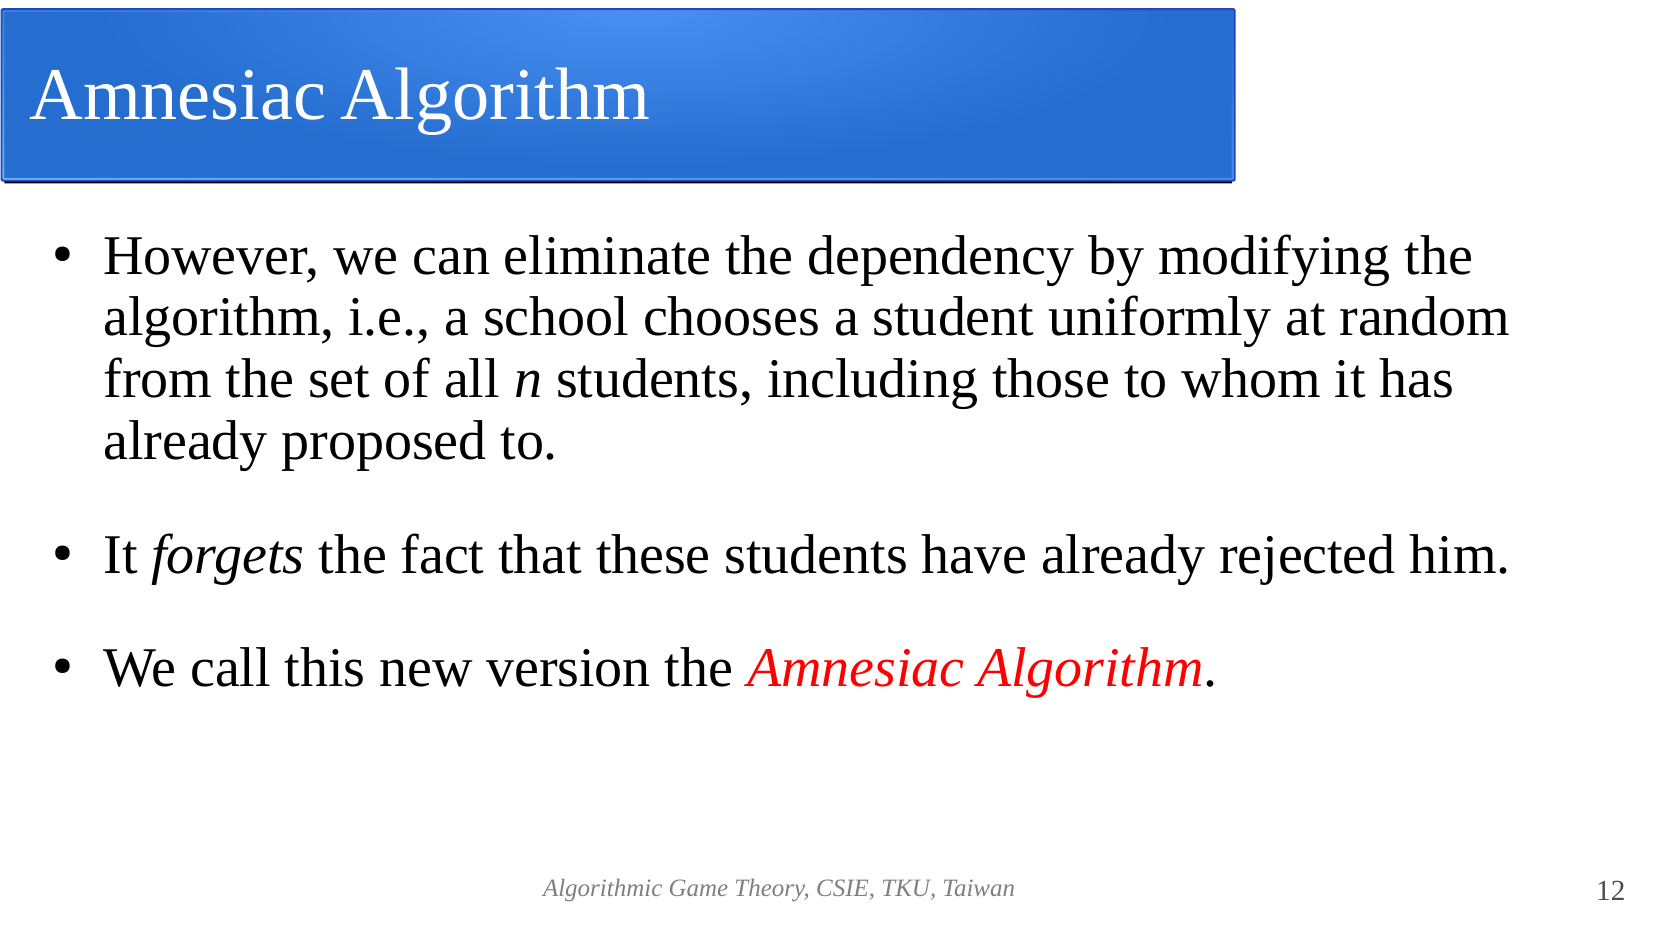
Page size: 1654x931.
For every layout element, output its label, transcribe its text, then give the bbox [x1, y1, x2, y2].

title Amnesiac Algorithm [29, 17, 1138, 172]
list However, we can eliminate the dependency by modifying the algorithm, i.e., a school chooses a student uniformly at random from the set of all n students, including those to whom it has already proposed to. It forgets the fact that these students have already rejected him. We call this new version the Amnesiac Algorithm. [35, 224, 1524, 764]
